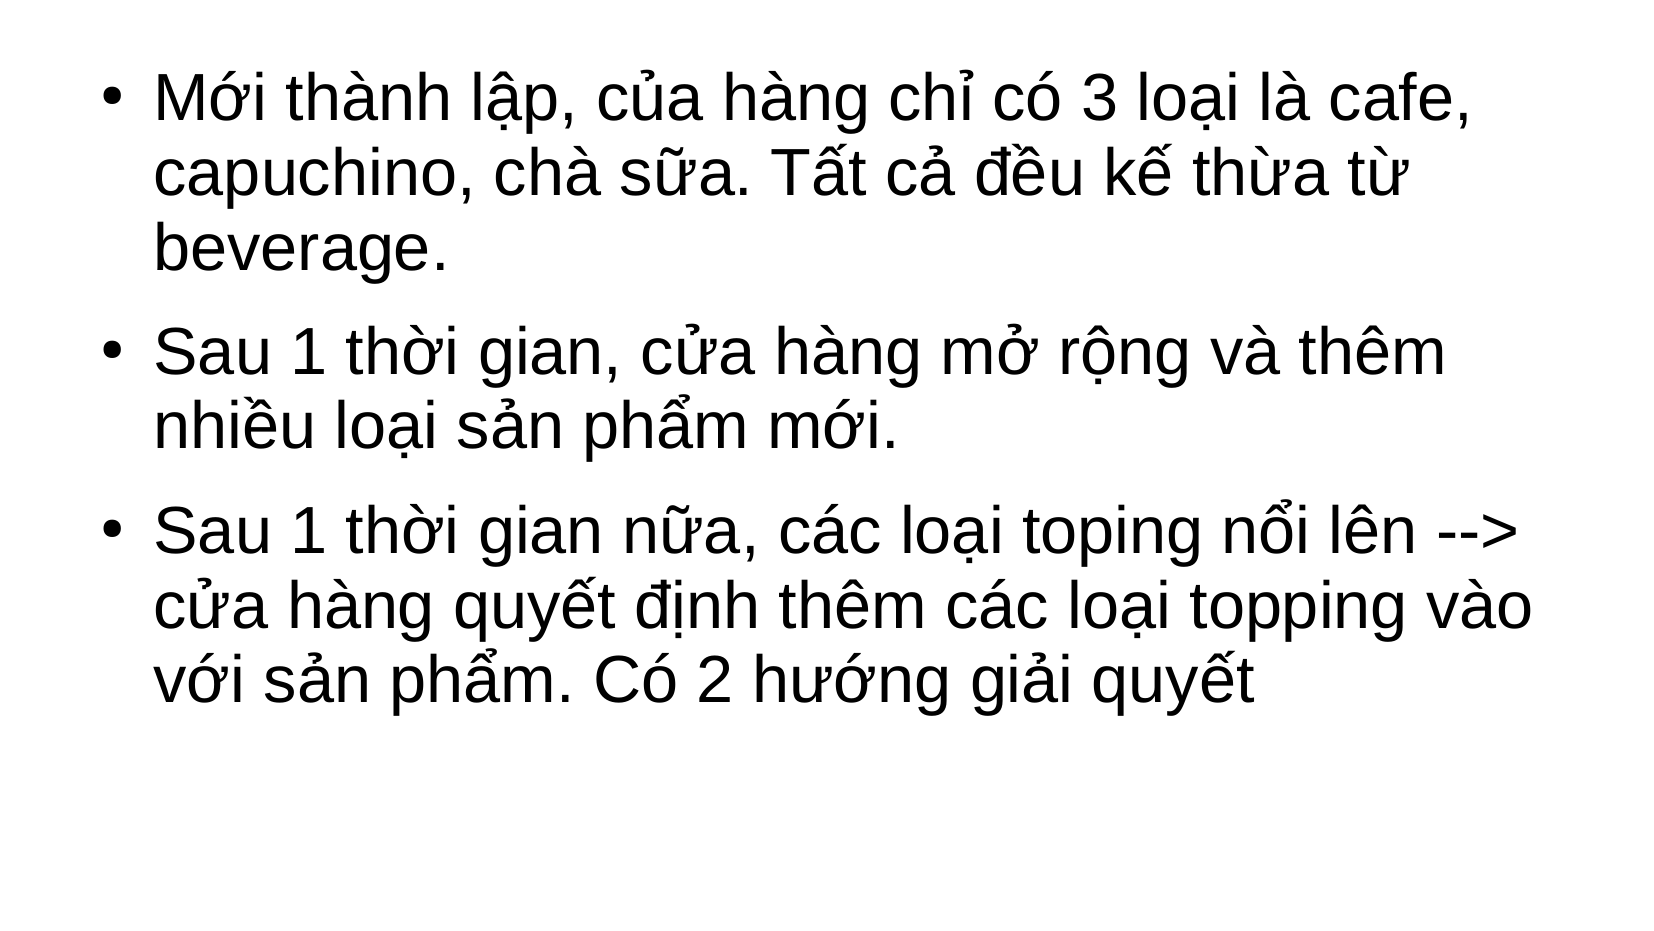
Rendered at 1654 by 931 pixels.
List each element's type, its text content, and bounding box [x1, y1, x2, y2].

list Mới thành lập, của hàng chỉ có 3 loại là cafe, capuchino, chà sữa. Tất cả đều kế thừa từ beverage. Sau 1 thời gian, cửa hàng mở rộng và thêm nhiều loại sản phẩm mới. Sau 1 thời gian nữa, các loại toping nổi lên --> cửa hàng quyết định thêm các loại topping vào với sản phẩm. Có 2 hướng giải quyết [82, 60, 1571, 871]
